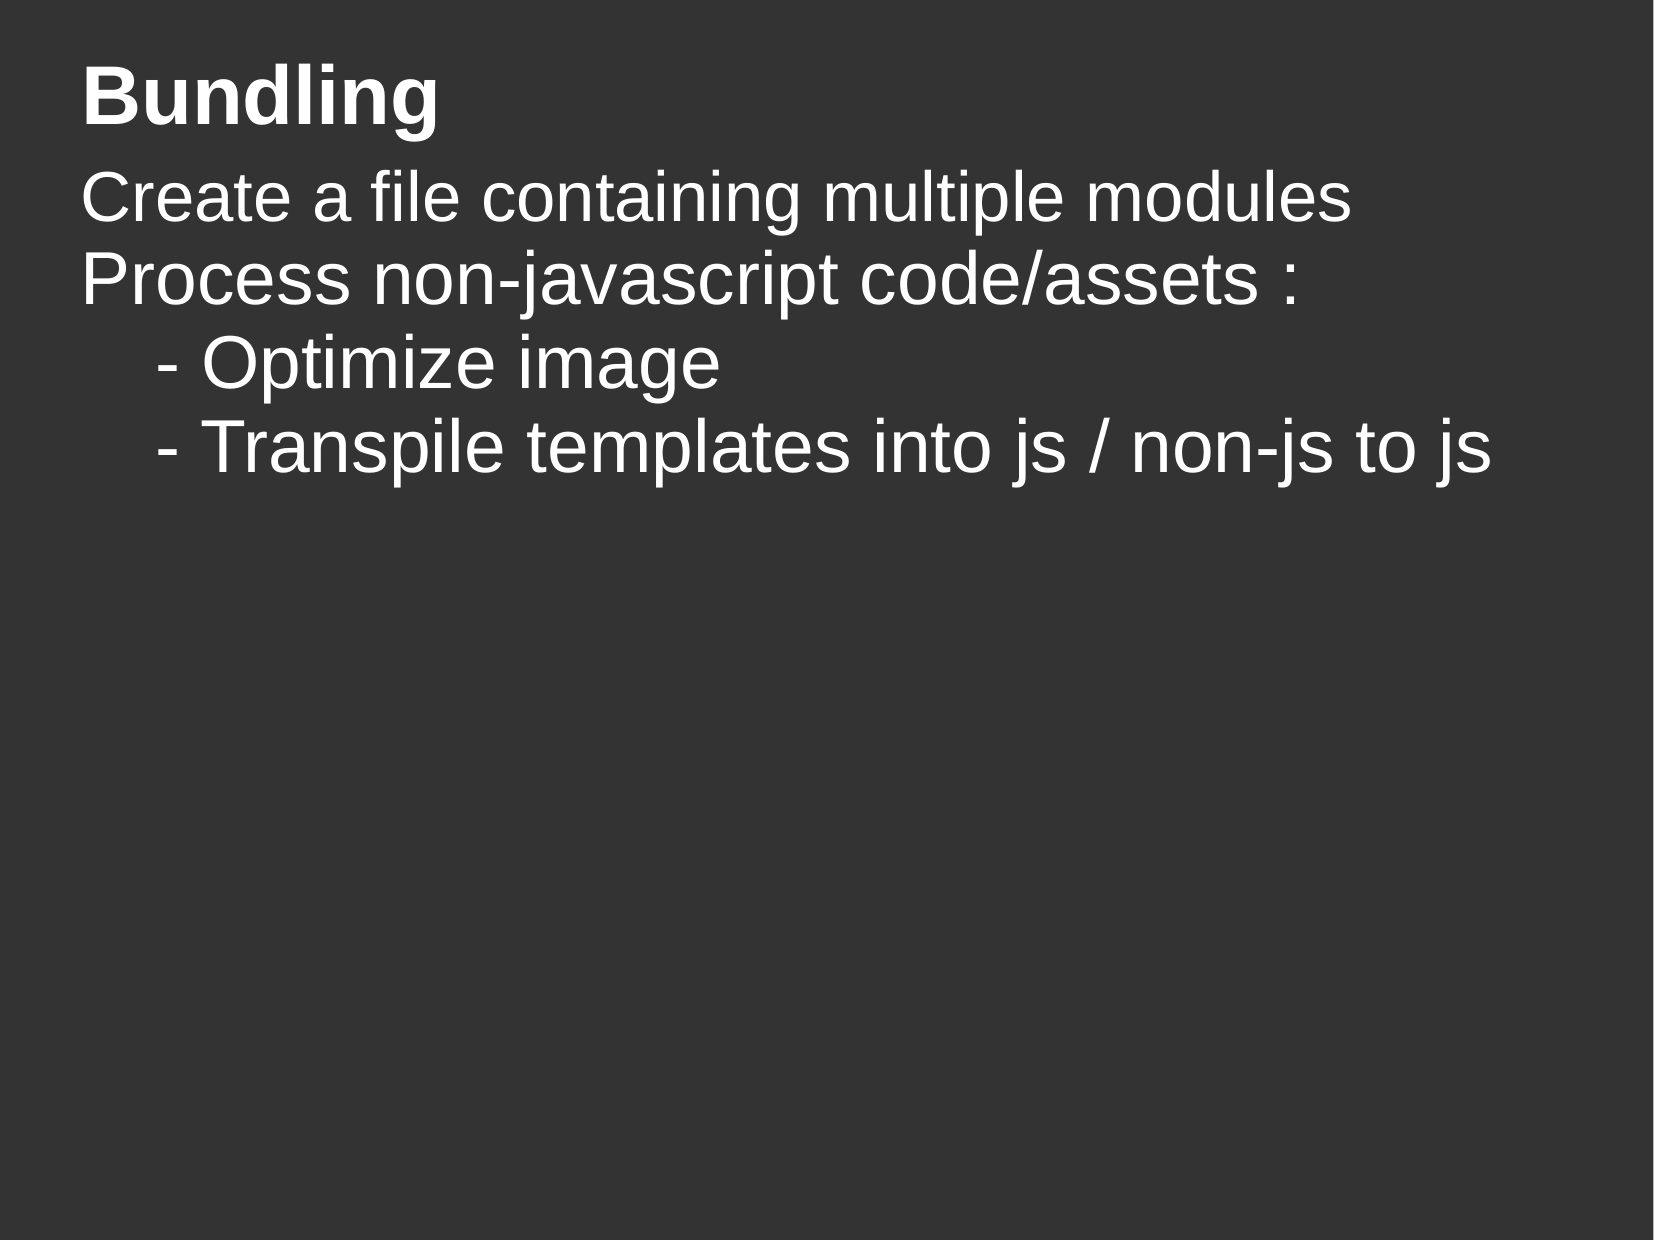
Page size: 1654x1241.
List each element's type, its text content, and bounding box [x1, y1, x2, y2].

title Bundling [81, 49, 1570, 257]
title Create a file containing multiple modules Process non-javascript code/assets : - Optimize image - Transpile templates into js / non-js to js [80, 157, 1654, 773]
